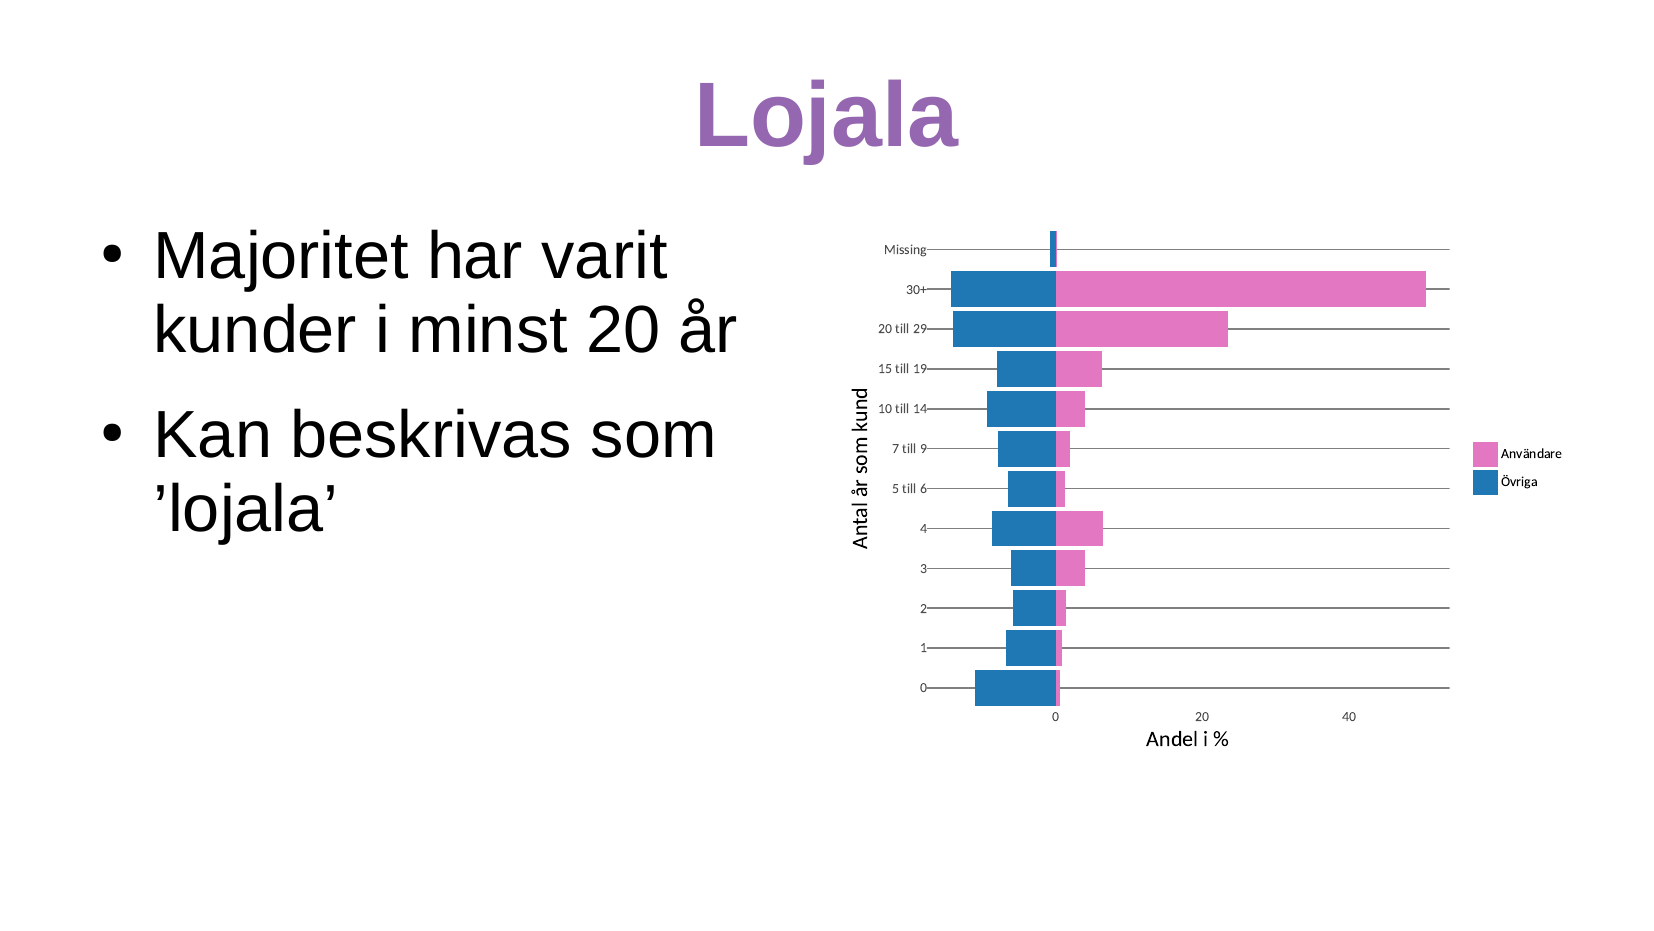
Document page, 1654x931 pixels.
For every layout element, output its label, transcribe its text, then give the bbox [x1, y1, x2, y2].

list Majoritet har varit kunder i minst 20 år Kan beskrivas som ’lojala’ [82, 217, 809, 758]
picture [845, 217, 1572, 758]
title Lojala [82, 37, 1571, 193]
